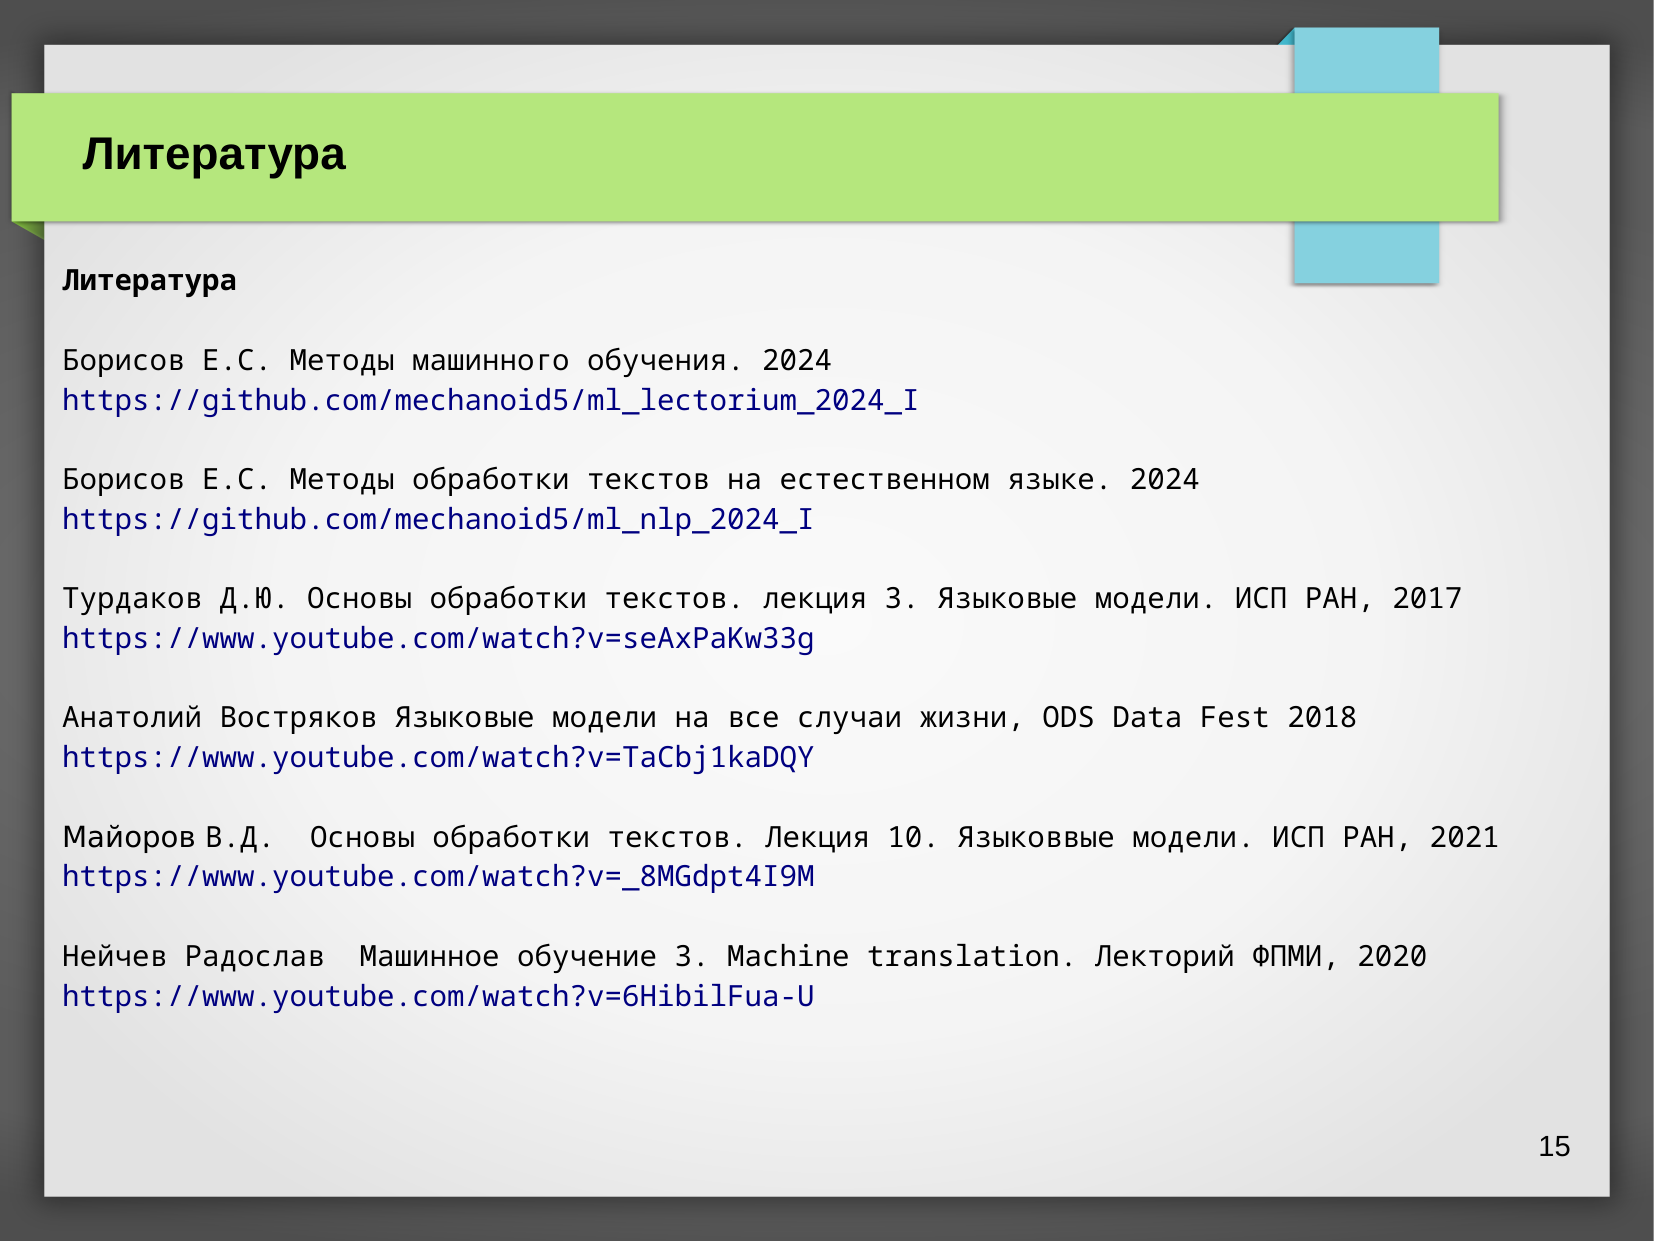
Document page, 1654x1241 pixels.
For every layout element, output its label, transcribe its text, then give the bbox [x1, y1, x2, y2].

text_box Литература Борисов Е.С. Методы машинного обучения. 2024 https://github.com/mechanoid5/ml_lectorium_2024_I Борисов Е.С. Методы обработки текстов на естественном языке. 2024 https://github.com/mechanoid5/ml_nlp_2024_I Турдаков Д.Ю. Основы обработки текстов. лекция 3. Языковые модели. ИСП РАН, 2017 https://www.youtube.com/watch?v=seAxPaKw33g Анатолий Востряков Языковые модели на все случаи жизни, ODS Data Fest 2018 https://www.youtube.com/watch?v=TaCbj1kaDQY Майоров В.Д. Основы обработки текстов. Лекция 10. Языковвые модели. ИСП РАН, 2021 https://www.youtube.com/watch?v=_8MGdpt4I9M Нейчев Радослав Машинное обучение 3. Machine translation. Лекторий ФПМИ, 2020 https://www.youtube.com/watch?v=6HibilFua-U [47, 252, 1595, 1158]
title Литература [82, 121, 1489, 187]
picture [0, 0, 1654, 1241]
